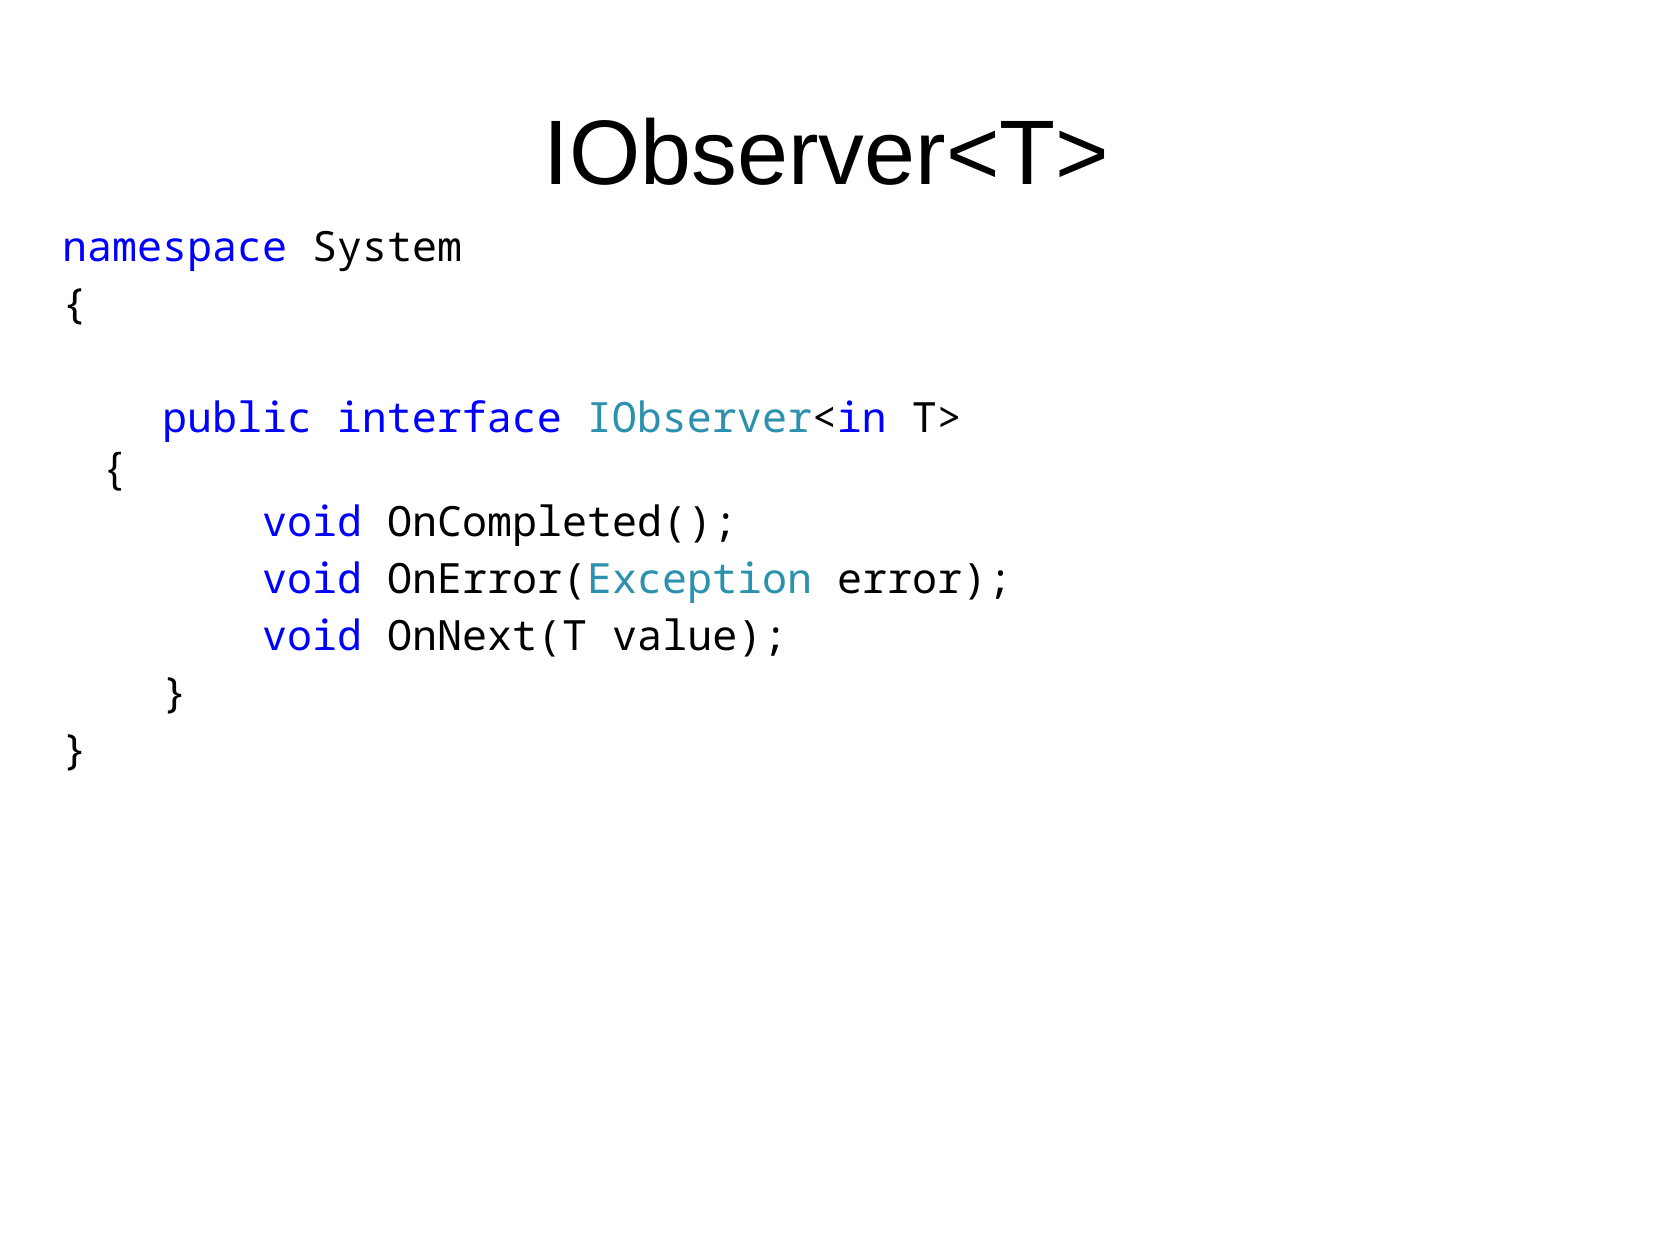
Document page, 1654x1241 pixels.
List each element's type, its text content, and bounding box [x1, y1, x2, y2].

title IObserver<T> [82, 49, 1571, 209]
text_box namespace System { public interface IObserver<in T> { void OnCompleted(); void OnError(Exception error); void OnNext(T value); } } [47, 209, 1607, 1182]
